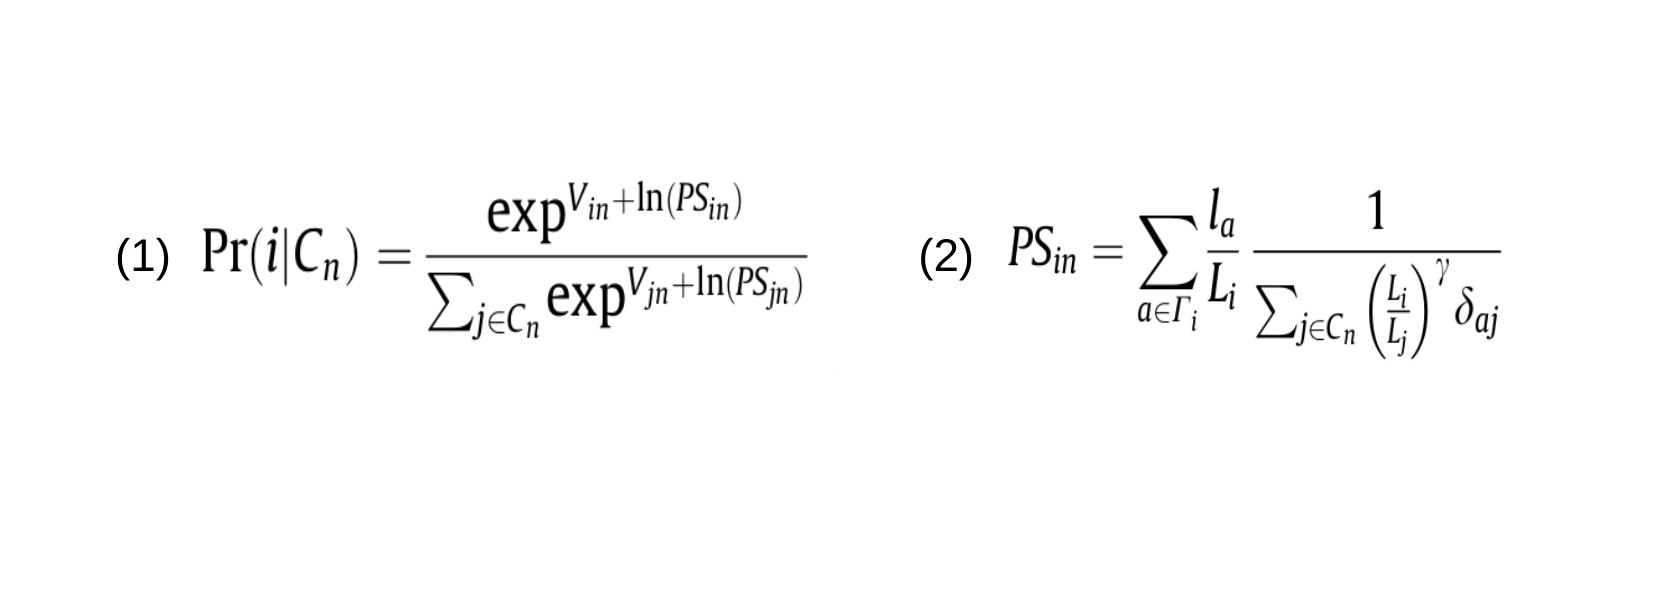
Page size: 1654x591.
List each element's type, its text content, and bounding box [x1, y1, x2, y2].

picture [951, 118, 1583, 426]
text_box (2) [903, 222, 993, 331]
text_box (1) [100, 222, 190, 331]
picture [160, 134, 837, 376]
